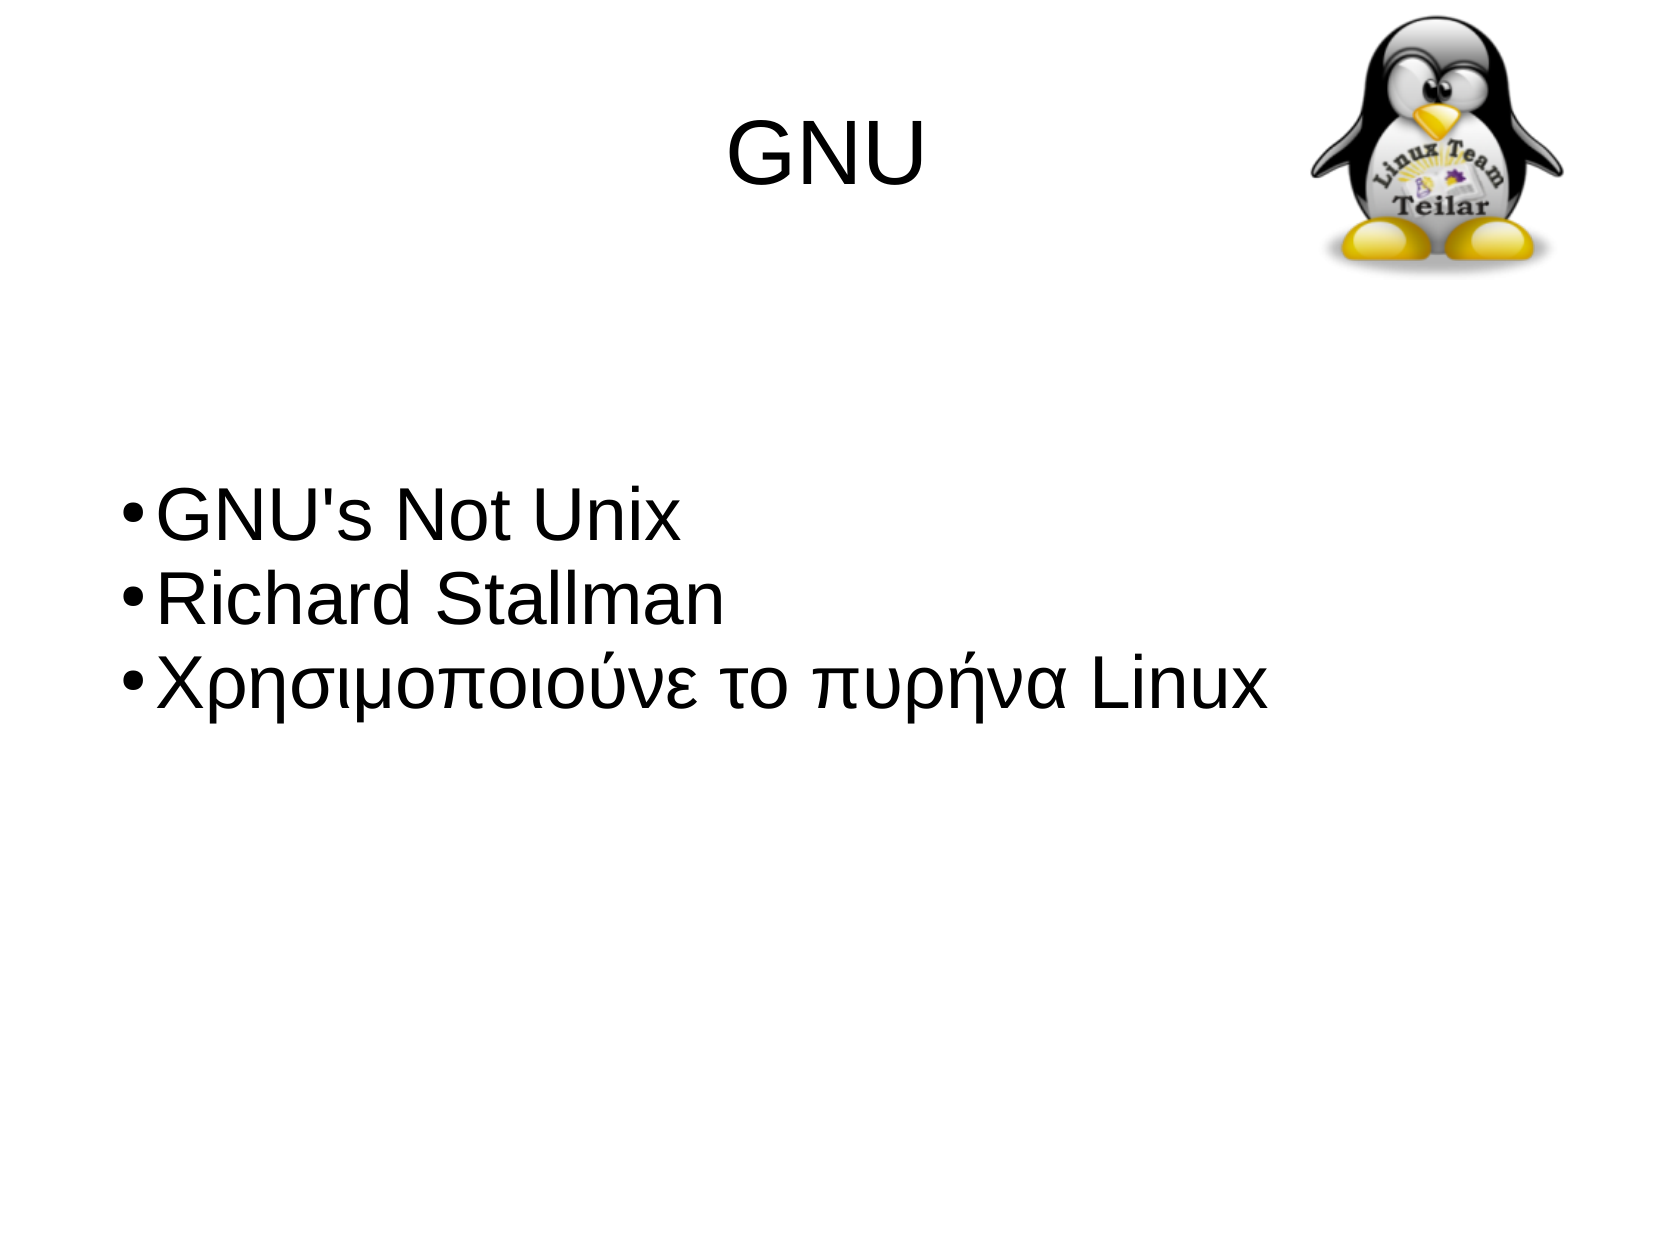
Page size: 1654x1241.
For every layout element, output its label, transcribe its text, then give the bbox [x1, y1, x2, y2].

picture [1305, 14, 1570, 280]
title GNU [82, 49, 1305, 257]
text_box GNU's Not Unix Richard Stallman Χρησιμοποιούνε το πυρήνα Linux [105, 465, 1456, 871]
